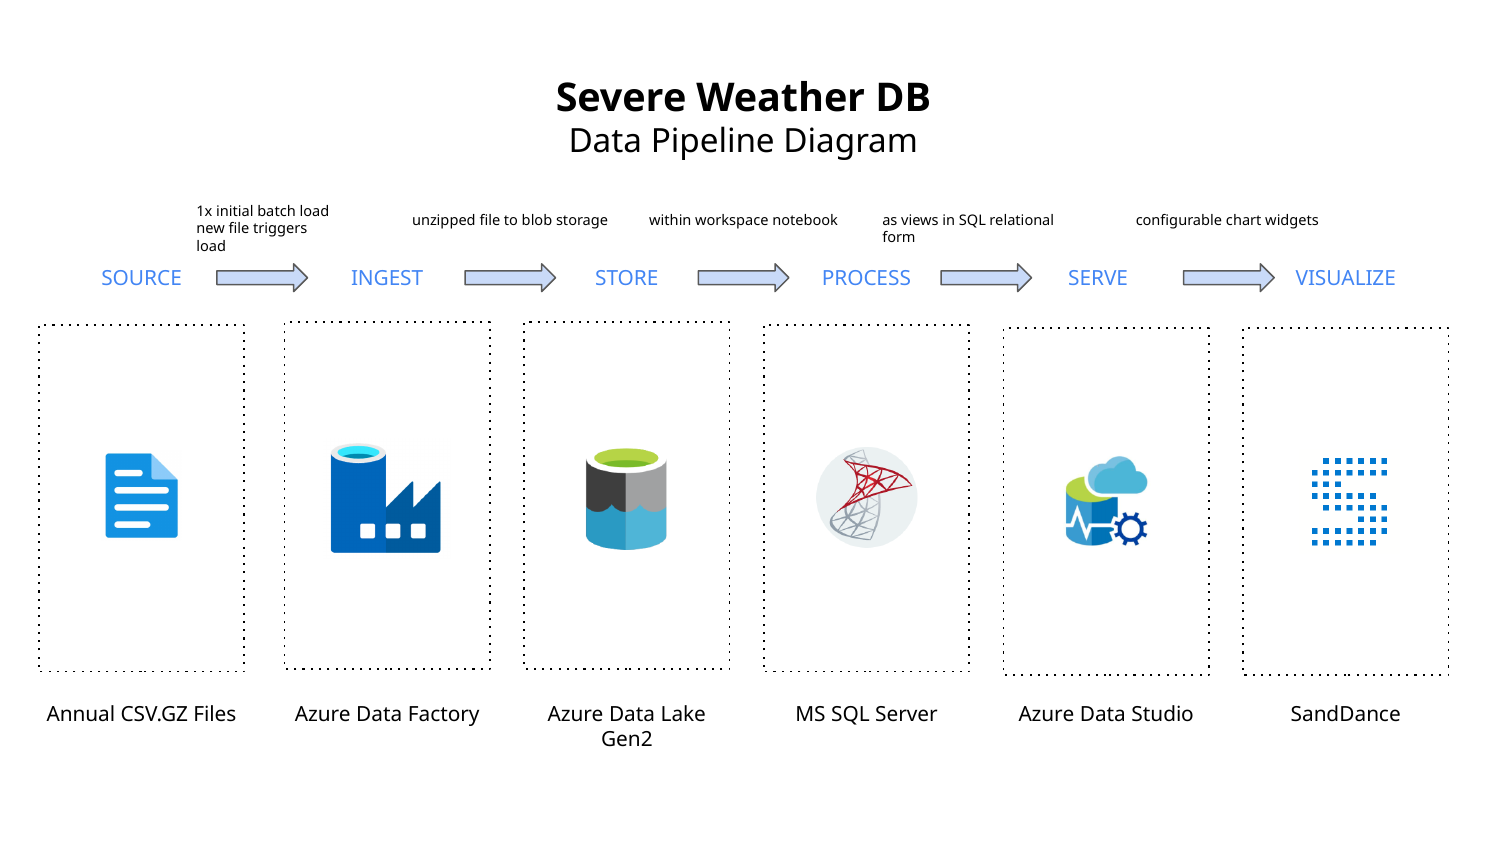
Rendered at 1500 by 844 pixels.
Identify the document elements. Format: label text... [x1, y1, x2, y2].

text_box PROCESS [763, 249, 970, 305]
text_box [216, 270, 308, 292]
text_box SandDance [1230, 685, 1462, 741]
picture [1054, 449, 1158, 554]
text_box MS SQL Server [744, 685, 975, 741]
text_box unzipped file to blob storage [379, 195, 628, 244]
text_box configurable chart widgets [1120, 195, 1397, 244]
text_box Severe Weather DB Data Pipeline Diagram [536, 56, 951, 174]
text_box Azure Data Studio [975, 685, 1230, 741]
text_box as views in SQL relational form [867, 195, 1106, 261]
text_box Annual CSV.GZ Files [26, 685, 244, 741]
picture [811, 441, 922, 550]
picture [101, 450, 182, 541]
text_box within workspace notebook [628, 195, 859, 244]
text_box [698, 263, 789, 292]
text_box SOURCE [38, 249, 245, 305]
text_box 1x initial batch load new file triggers load [181, 186, 352, 270]
picture [584, 444, 670, 552]
text_box VISUALIZE [1242, 249, 1449, 305]
text_box SERVE [995, 249, 1201, 305]
picture [323, 438, 451, 559]
text_box Azure Data Lake Gen2 [511, 685, 743, 766]
text_box [465, 263, 556, 292]
text_box INGEST [284, 249, 490, 305]
text_box [941, 263, 1032, 292]
text_box STORE [524, 249, 730, 305]
text_box Azure Data Factory [244, 685, 511, 741]
text_box [1183, 263, 1275, 292]
picture [1299, 449, 1400, 554]
